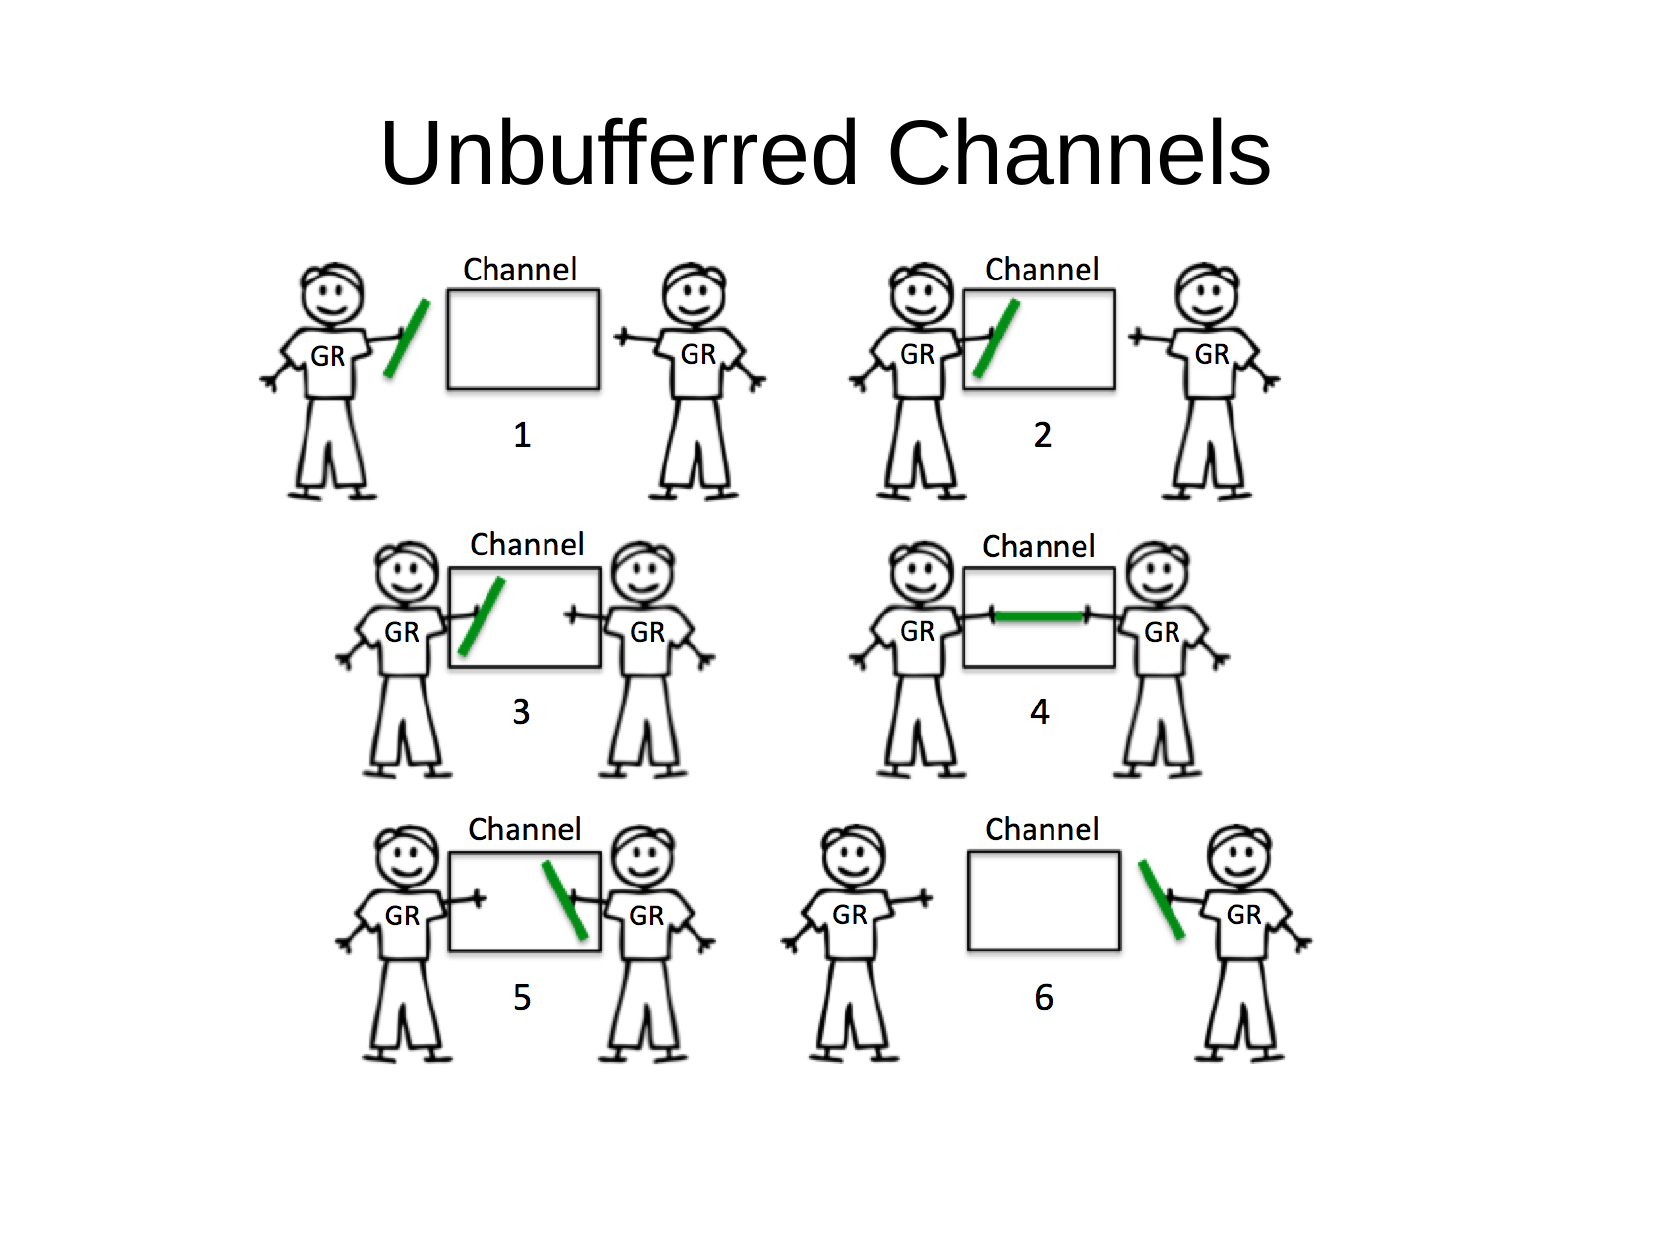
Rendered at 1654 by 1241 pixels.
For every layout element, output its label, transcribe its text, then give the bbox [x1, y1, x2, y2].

picture [247, 248, 1323, 1071]
title Unbufferred Channels [82, 49, 1571, 257]
